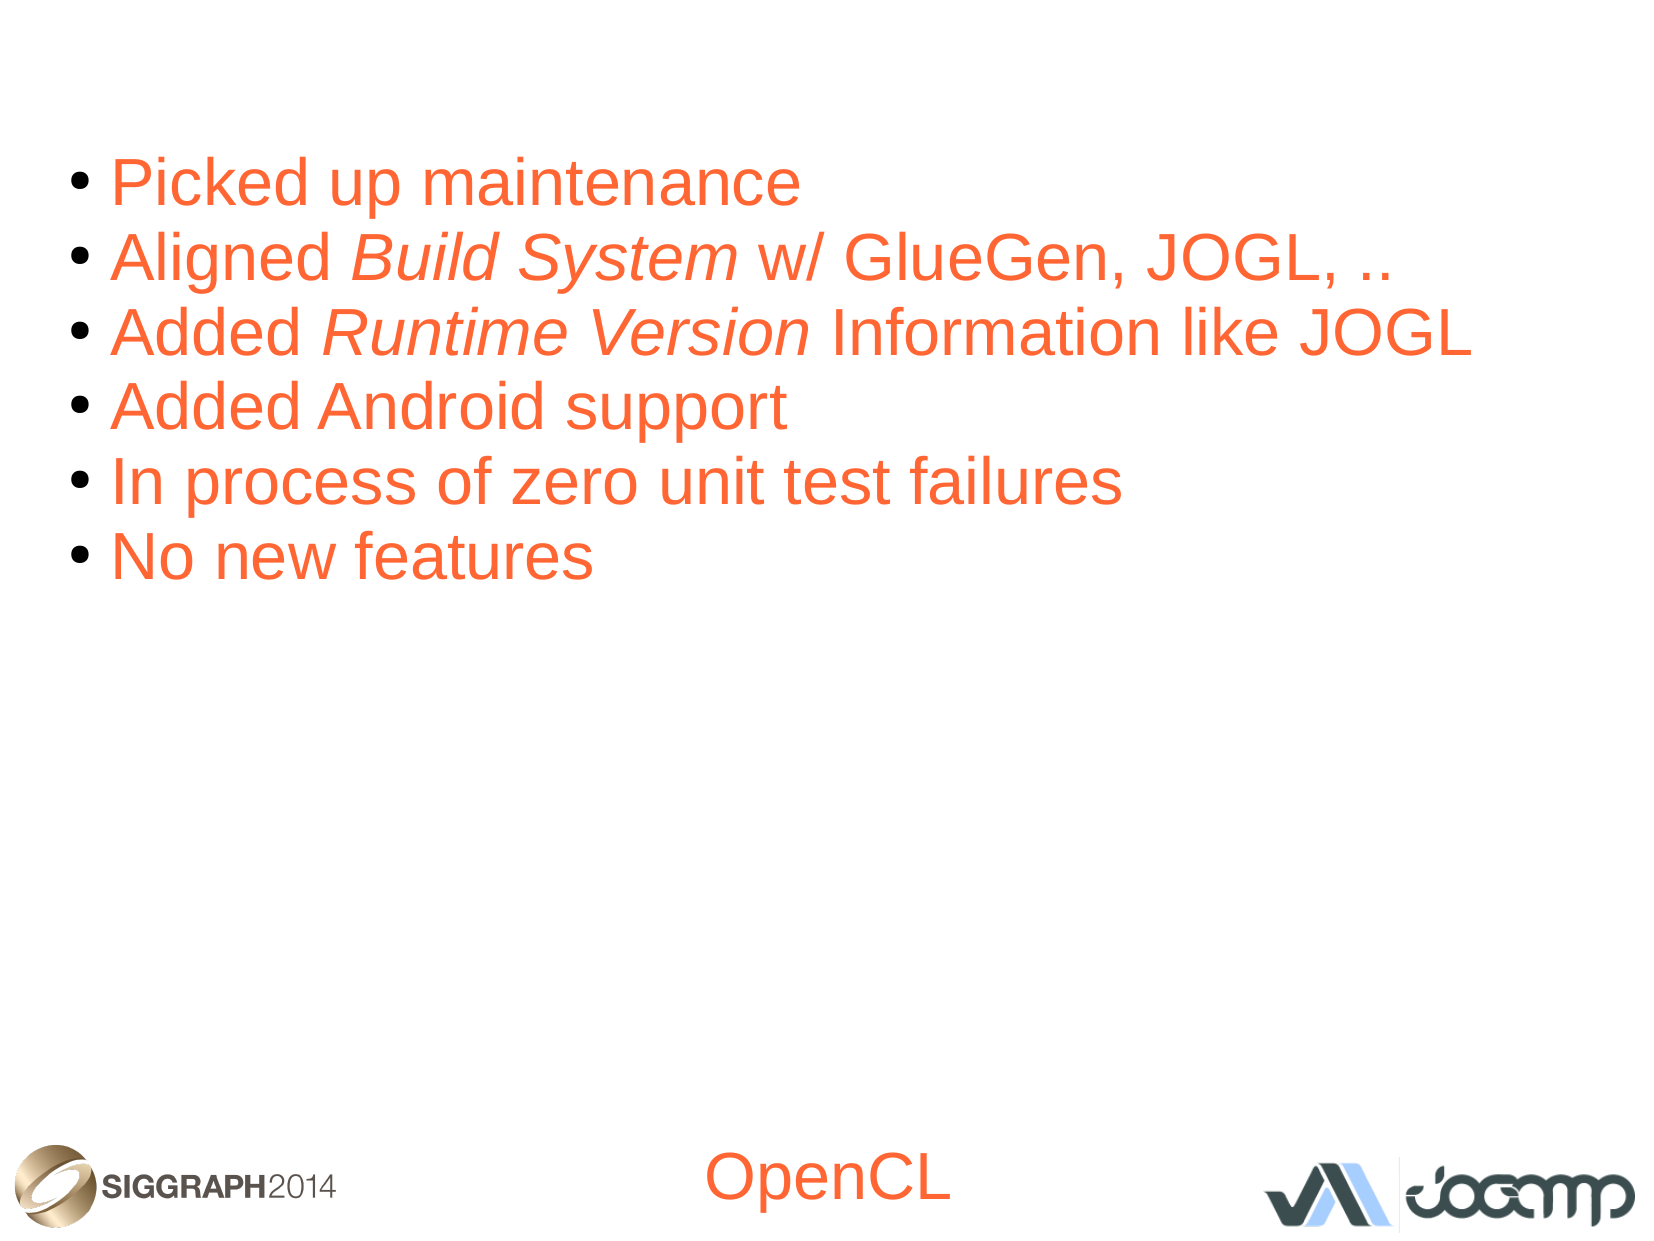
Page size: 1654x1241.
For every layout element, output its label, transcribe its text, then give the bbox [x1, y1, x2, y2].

subtitle Picked up maintenance Aligned Build System w/ GlueGen, JOGL, .. Added Runtime Version Information like JOGL Added Android support In process of zero unit test failures No new features [68, 49, 1576, 690]
picture [7, 1133, 343, 1239]
picture [1262, 1157, 1635, 1233]
text_box OpenCL [690, 1131, 969, 1221]
